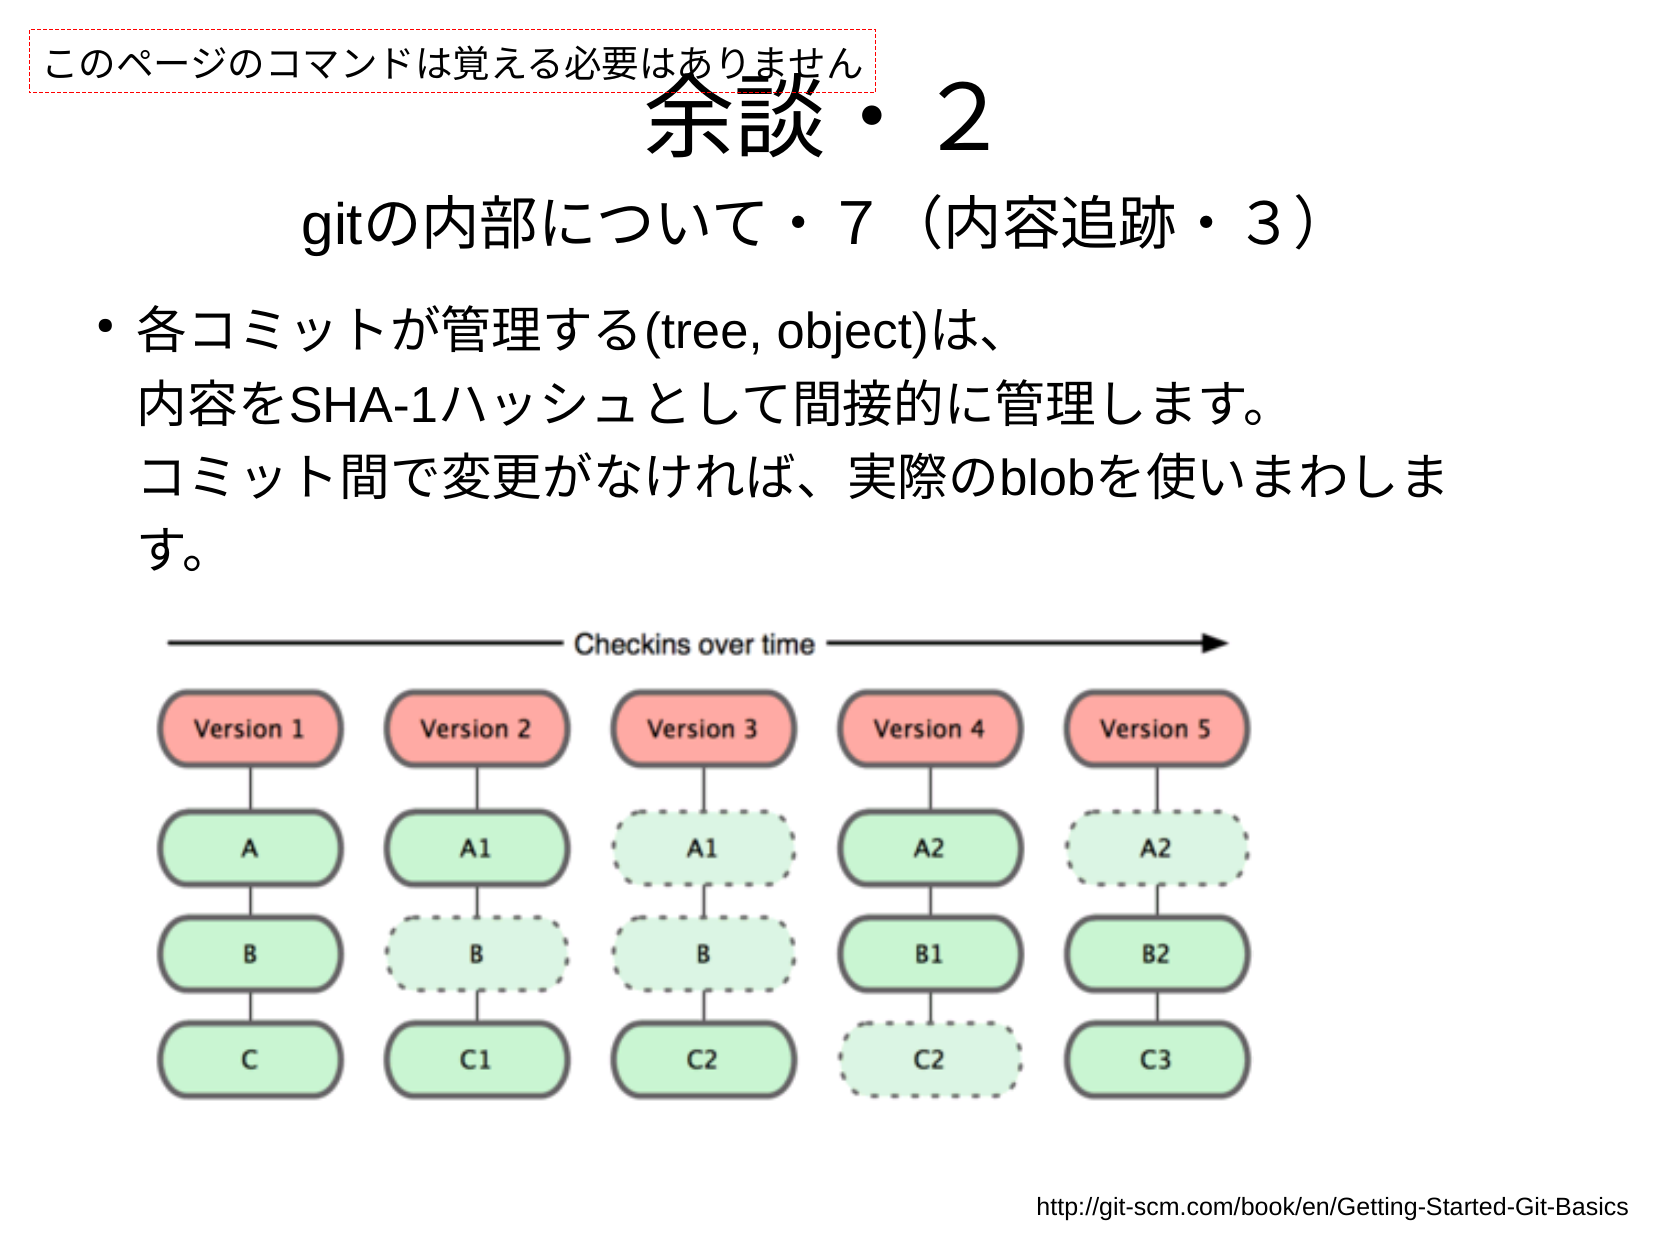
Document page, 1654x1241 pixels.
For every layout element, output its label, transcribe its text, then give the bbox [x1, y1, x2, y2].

picture [153, 662, 1254, 1103]
list 各コミットが管理する(tree, object)は、 内容をSHA-1ハッシュとして間接的に管理します。 コミット間で変更がなければ、実際のblobを使いまわします。 [82, 290, 1538, 662]
text_box http://git-scm.com/book/en/Getting-Started-Git-Basics [1021, 1185, 1646, 1229]
text_box このページのコマンドは覚える必要はありません [29, 29, 810, 76]
title 余談・２ gitの内部について・７（内容追跡・３） [82, 49, 1571, 257]
